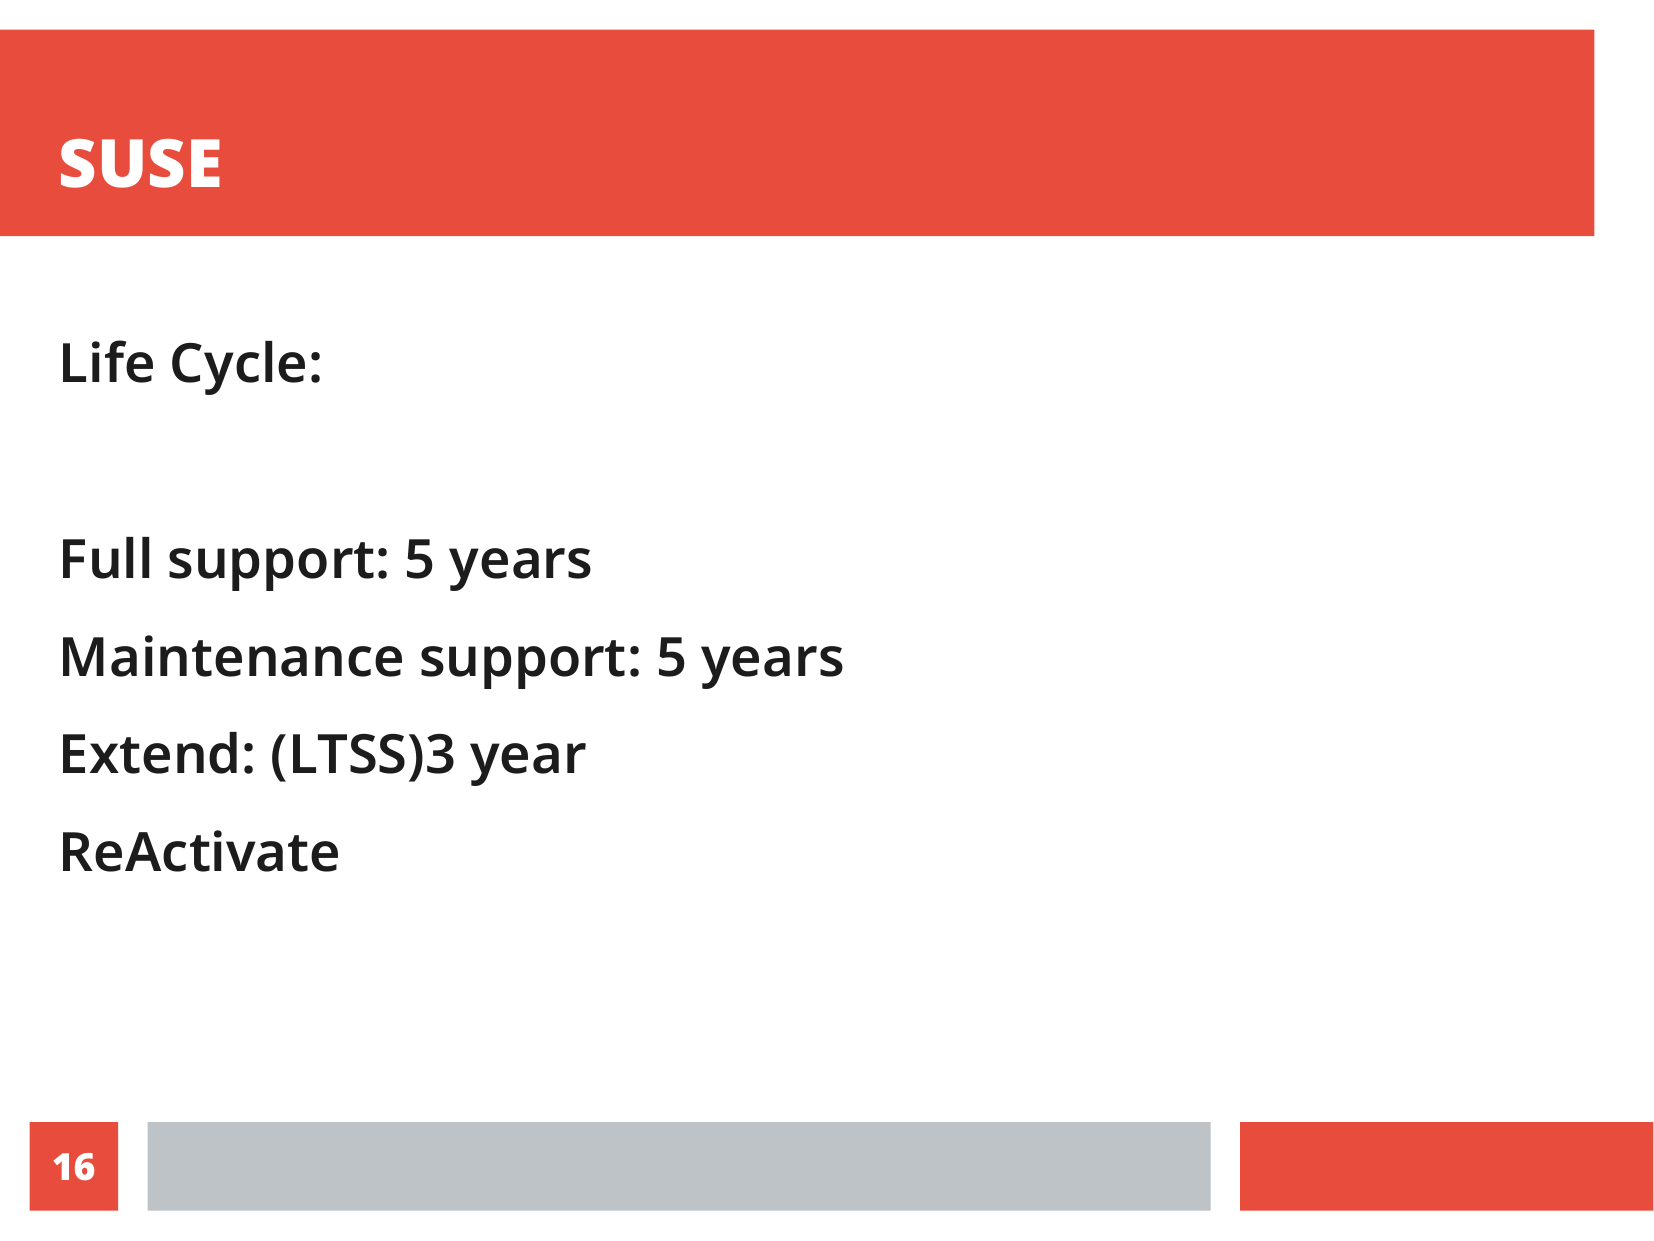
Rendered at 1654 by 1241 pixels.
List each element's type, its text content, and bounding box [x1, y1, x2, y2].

list Life Cycle: Full support: 5 years Maintenance support: 5 years Extend: (LTSS)3 year ReActivate [59, 324, 1565, 1093]
title SUSE [59, 59, 1595, 207]
